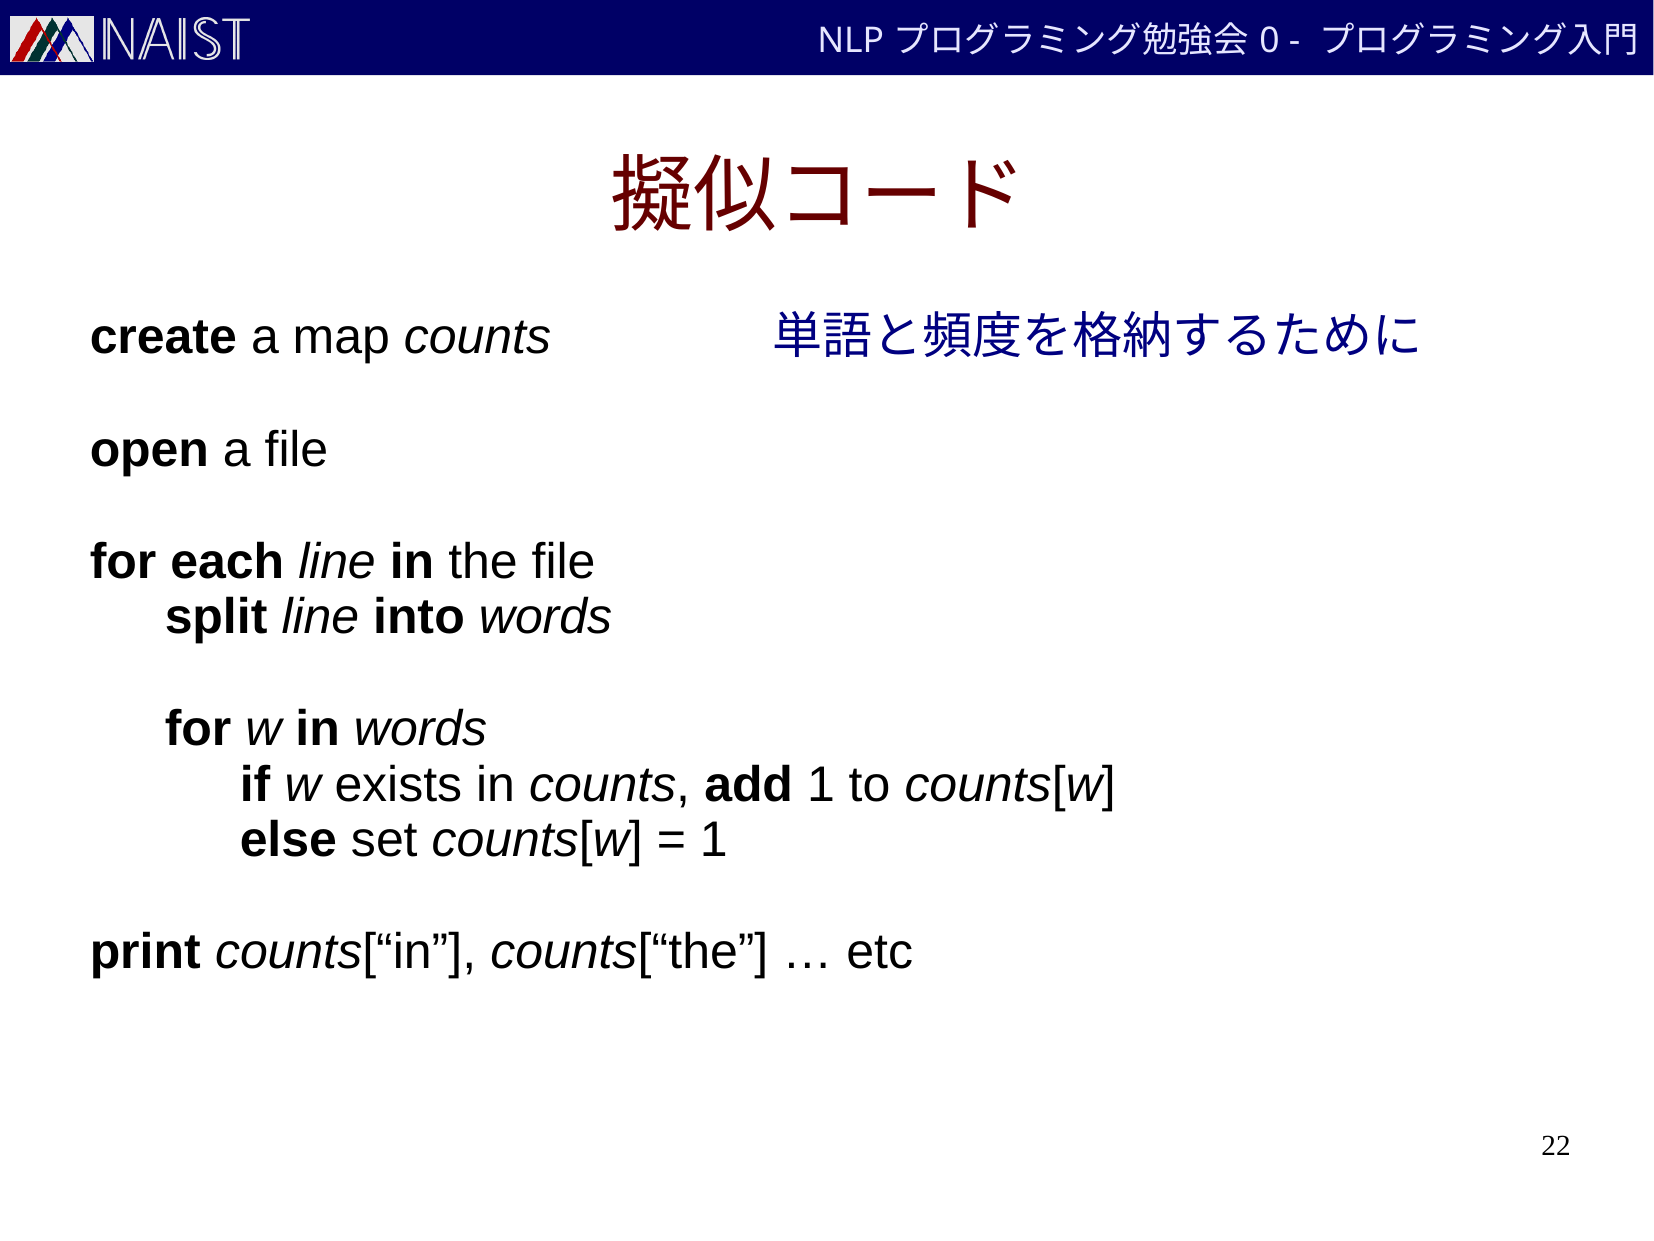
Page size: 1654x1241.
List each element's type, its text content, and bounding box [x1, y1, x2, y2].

picture [10, 16, 94, 62]
text_box create a map counts 単語と頻度を格納するために open a file for each line in the file split line into words for w in words if w exists in counts, add 1 to counts[w] else set counts[w] = 1 print counts[“in”], counts[“the”] … etc [75, 300, 1398, 987]
title 擬似コード [75, 92, 1564, 285]
picture [102, 17, 251, 60]
